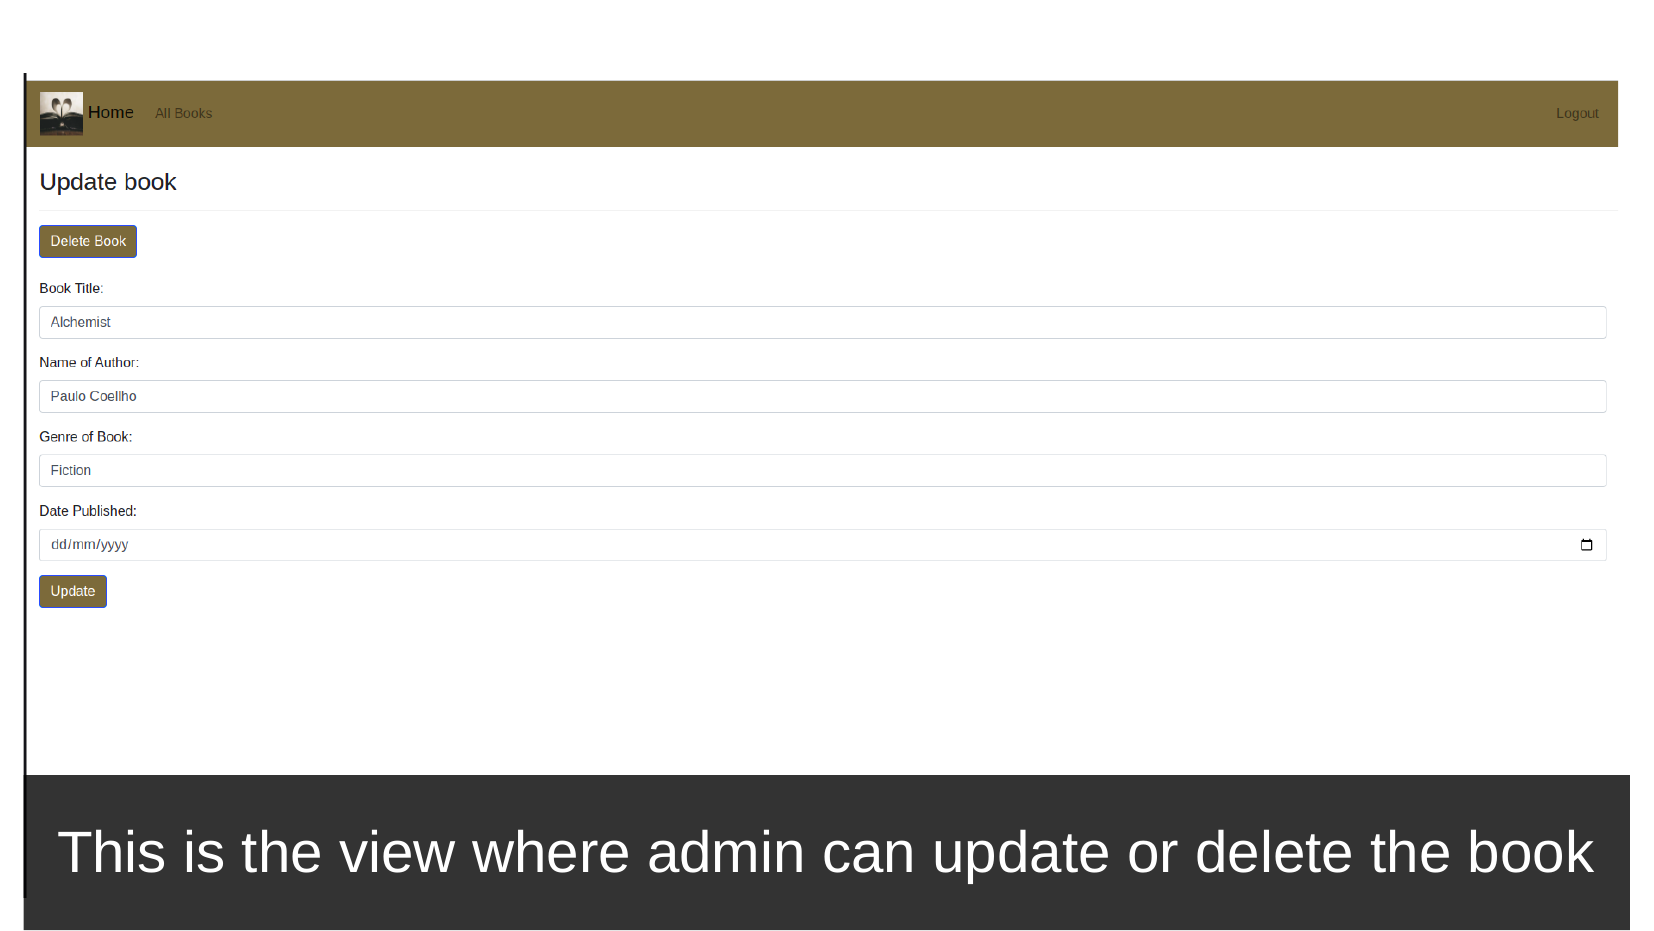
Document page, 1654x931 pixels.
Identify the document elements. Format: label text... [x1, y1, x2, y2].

picture [23, 73, 1619, 775]
title This is the view where admin can update or delete the book [23, 775, 1630, 931]
